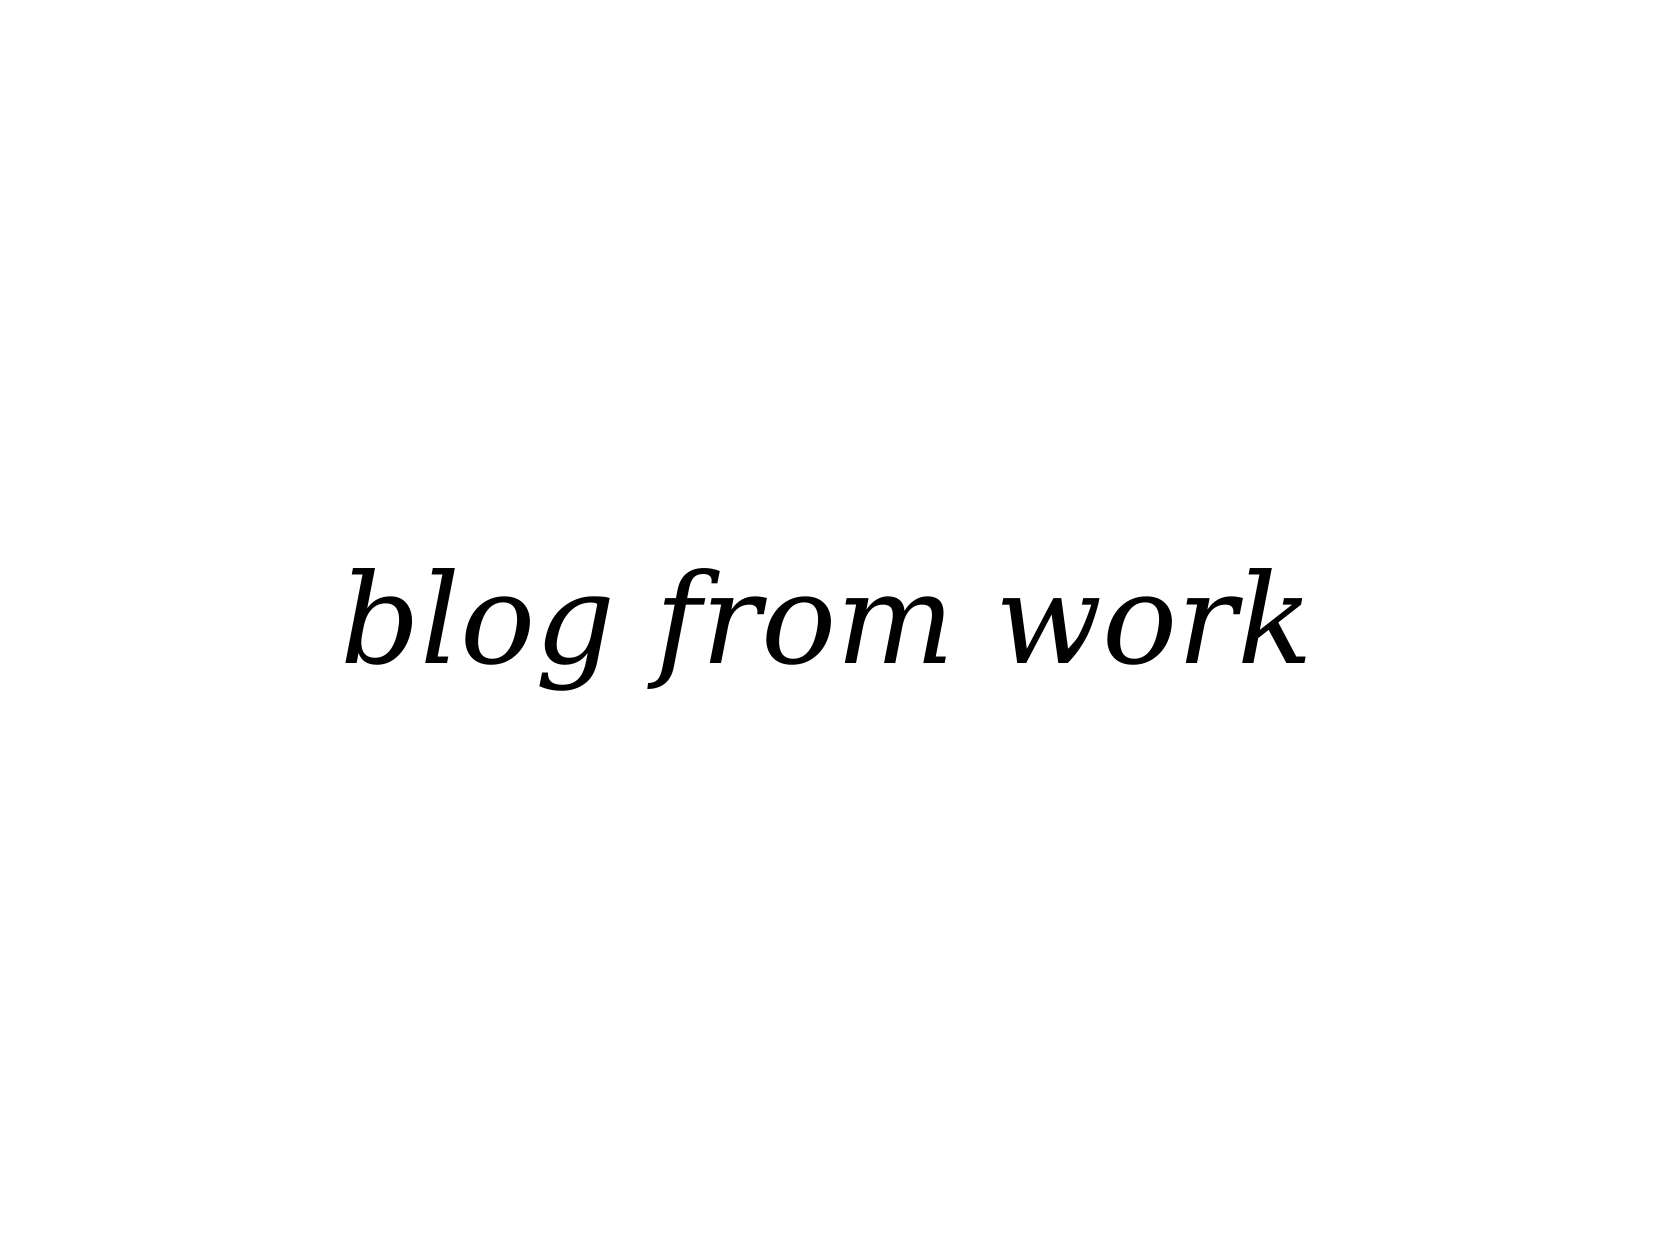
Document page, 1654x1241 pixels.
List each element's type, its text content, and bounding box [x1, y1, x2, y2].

text_box blog from work [0, 0, 1654, 1241]
